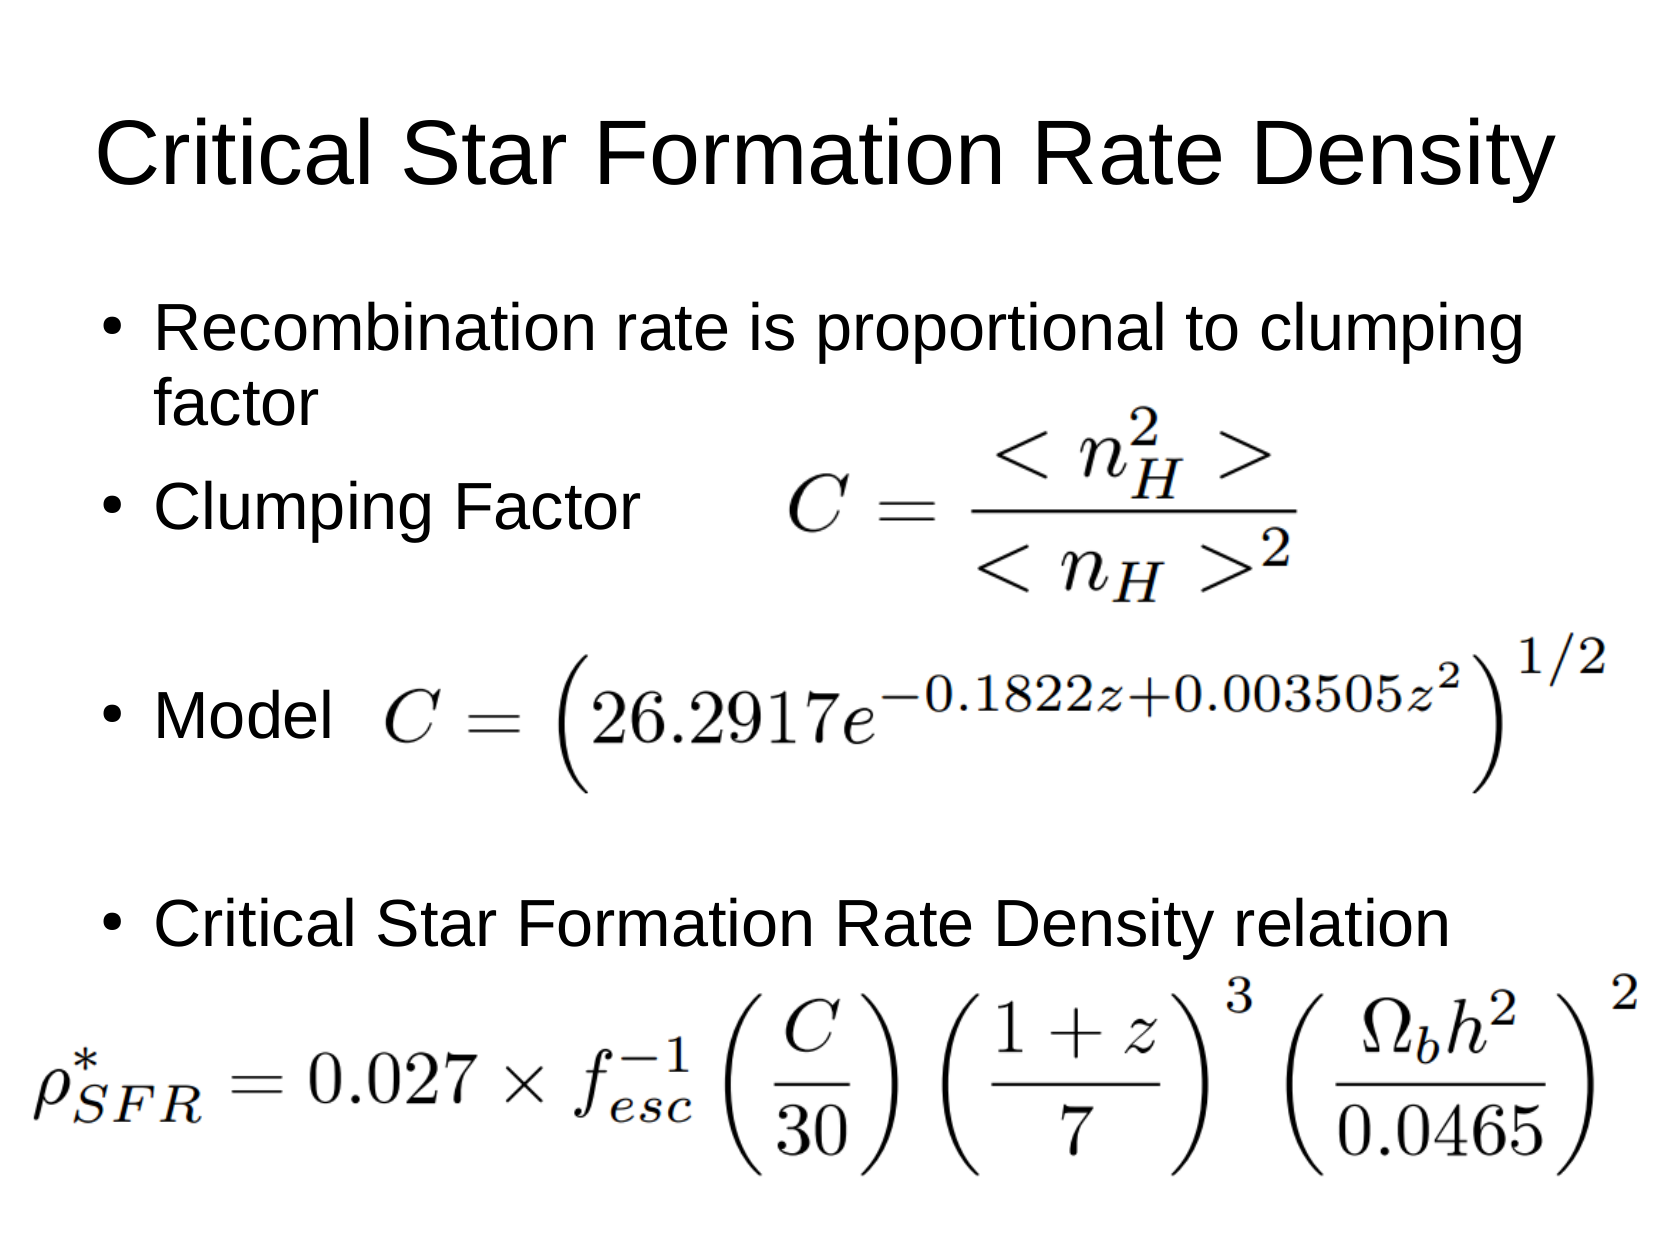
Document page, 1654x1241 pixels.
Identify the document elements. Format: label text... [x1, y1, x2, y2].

picture [366, 378, 1621, 821]
list Recombination rate is proportional to clumping factor Clumping Factor Model Critical Star Formation Rate Density relation [82, 290, 1571, 962]
picture [0, 962, 1654, 1202]
title Critical Star Formation Rate Density [82, 49, 1571, 257]
